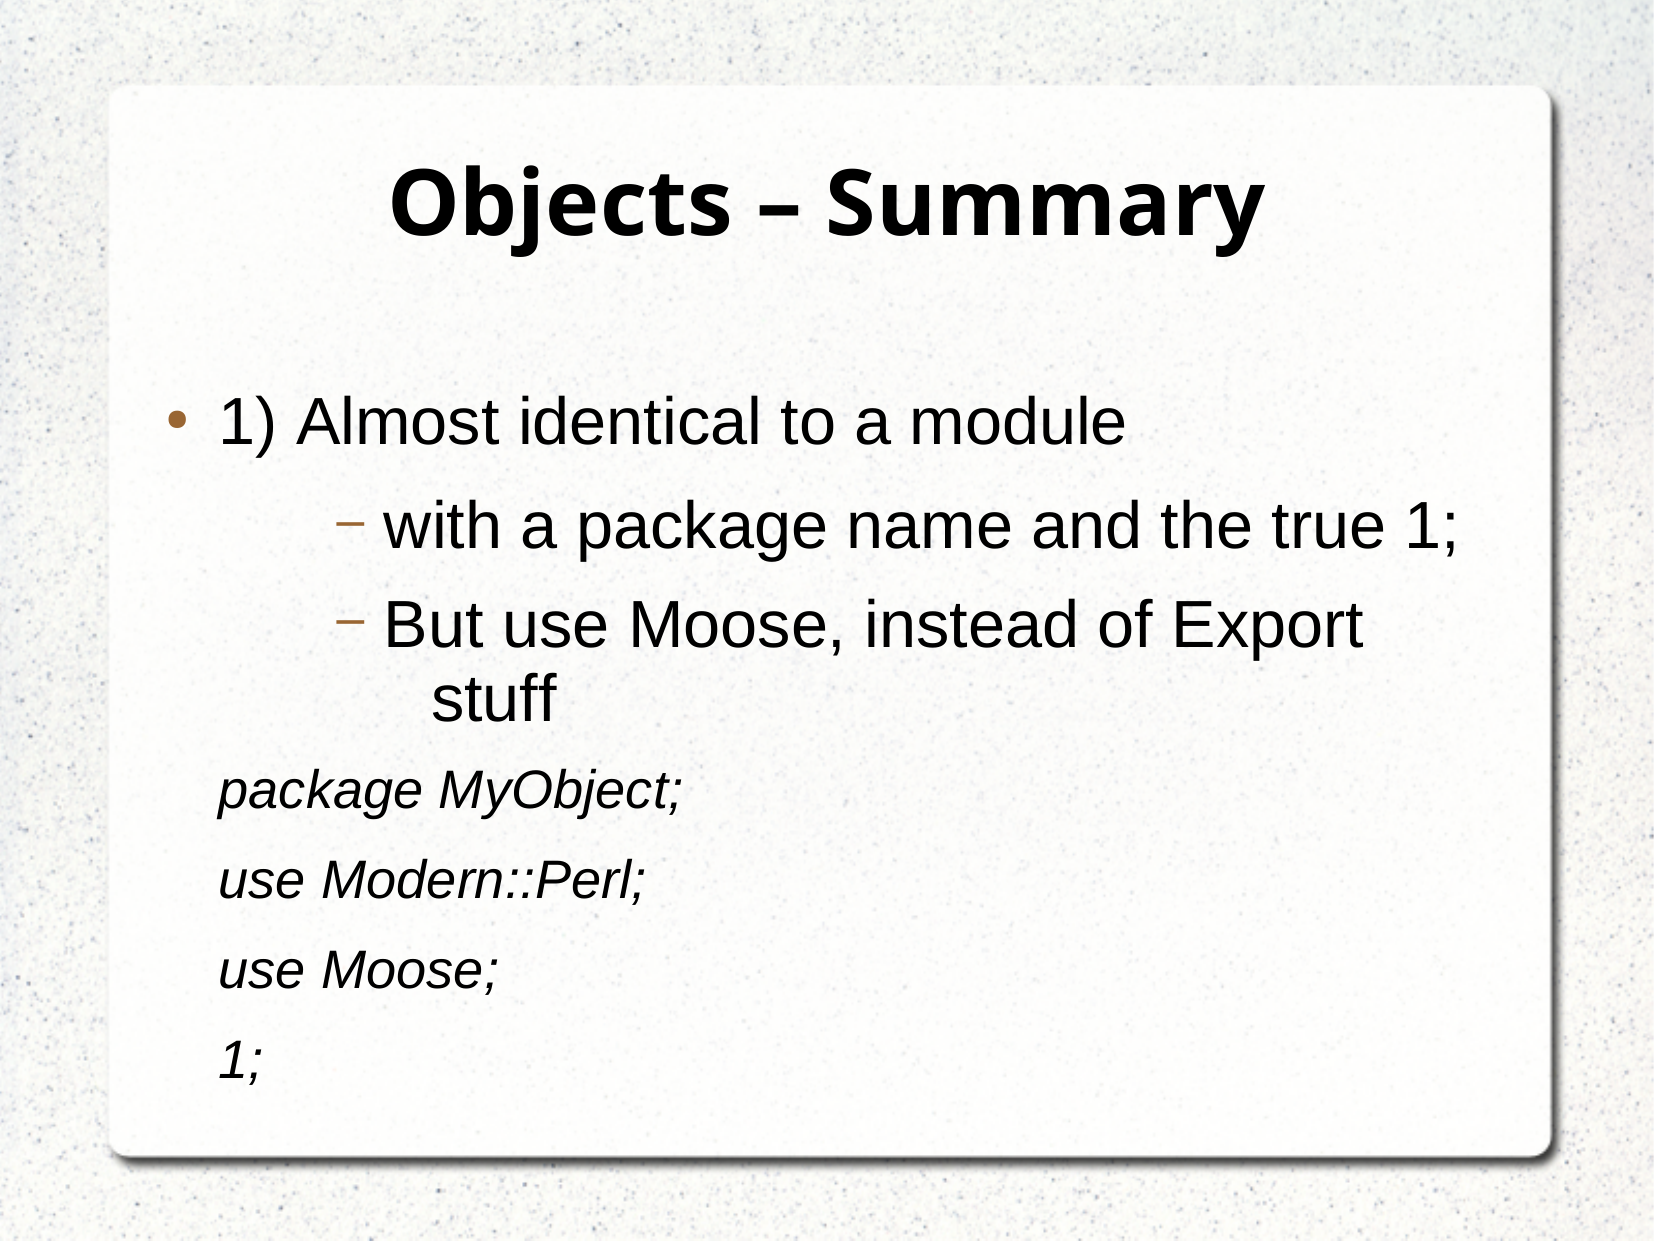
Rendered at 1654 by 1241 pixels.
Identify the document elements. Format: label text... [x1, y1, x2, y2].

title Objects – Summary [118, 96, 1536, 304]
picture [0, 0, 1654, 1241]
list 1) Almost identical to a module with a package name and the true 1; But use Moose, instead of Export stuff package MyObject; use Modern::Perl; use Moose; 1; [147, 383, 1506, 1090]
